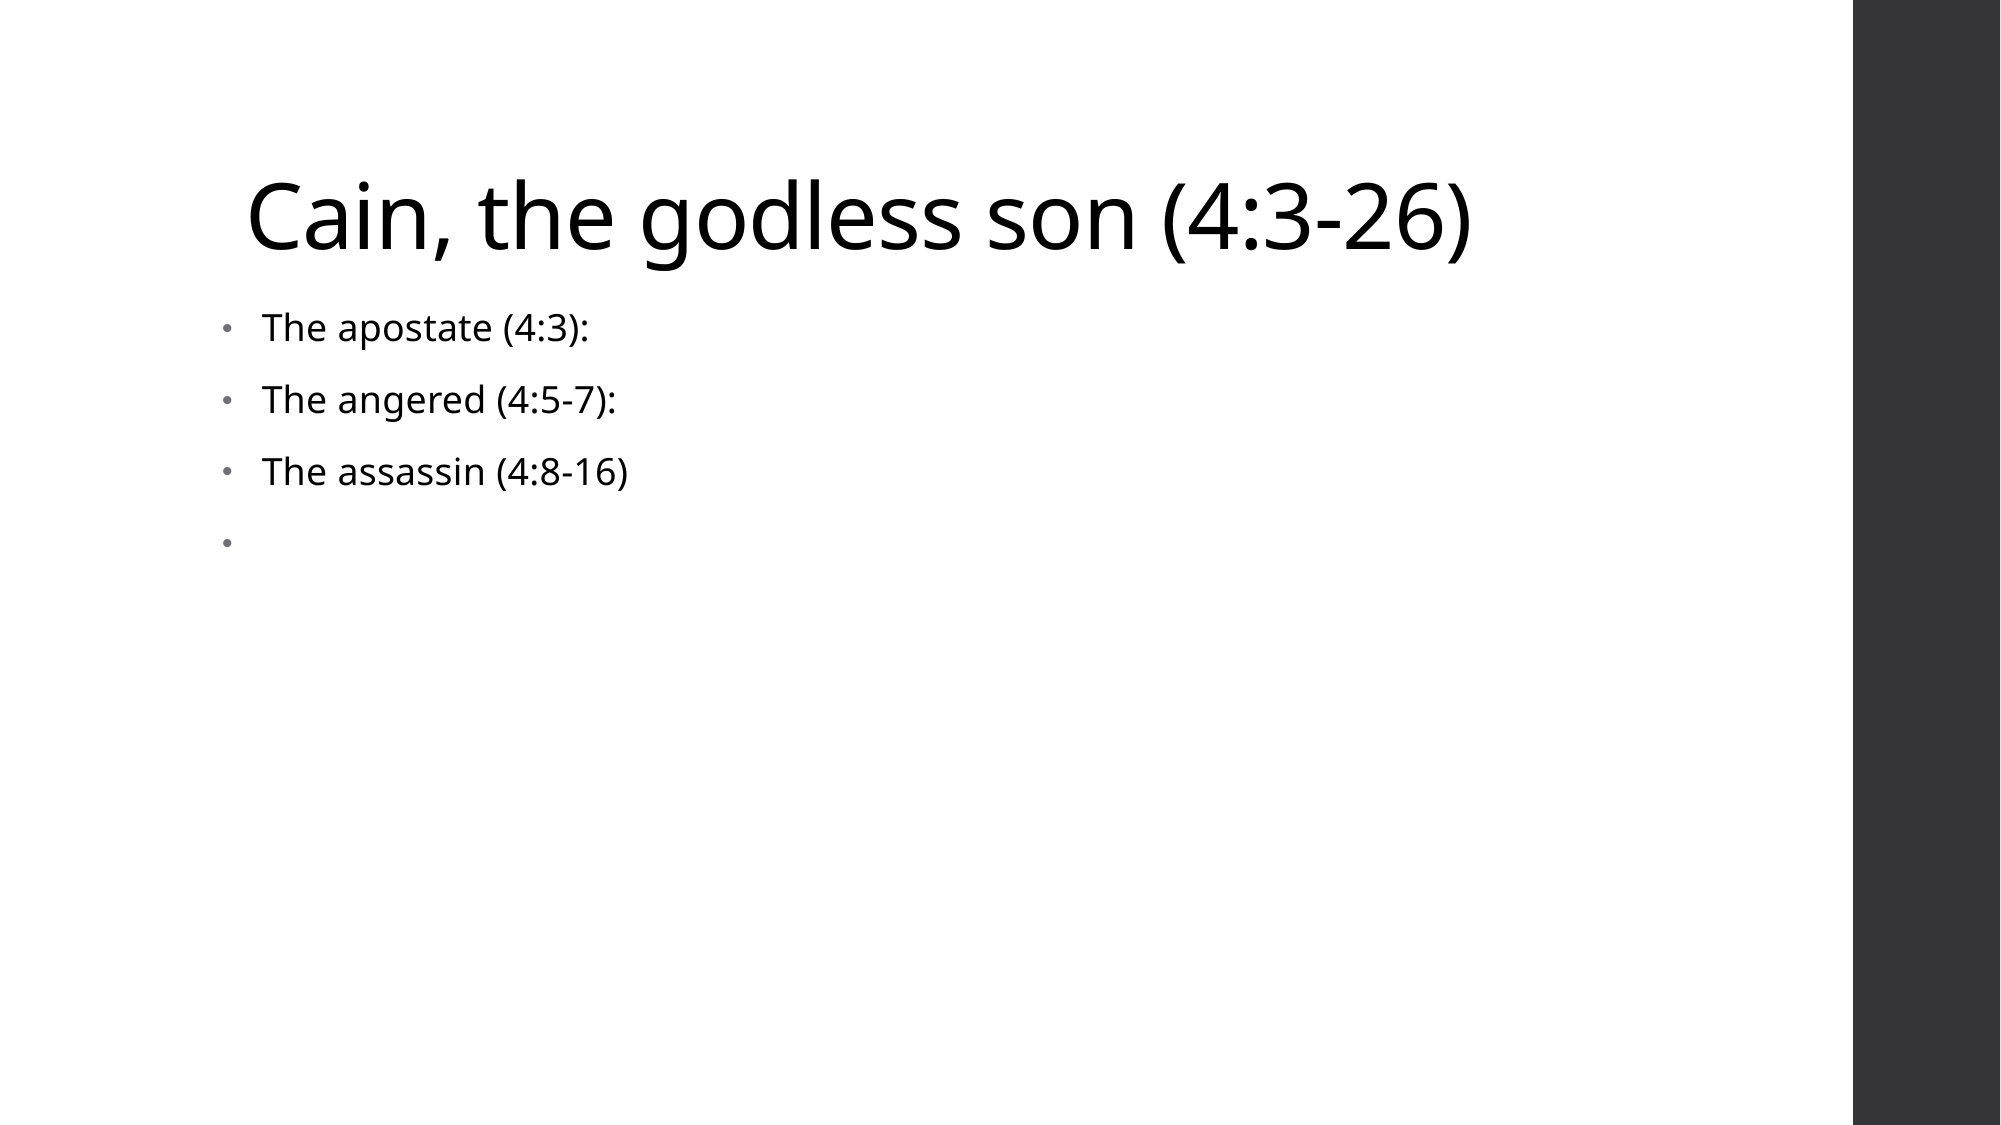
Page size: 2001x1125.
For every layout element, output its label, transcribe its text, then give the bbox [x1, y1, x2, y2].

list The apostate (4:3): The angered (4:5-7): The assassin (4:8-16) [206, 299, 1617, 1014]
title Cain, the godless son (4:3-26) [206, 60, 1797, 278]
